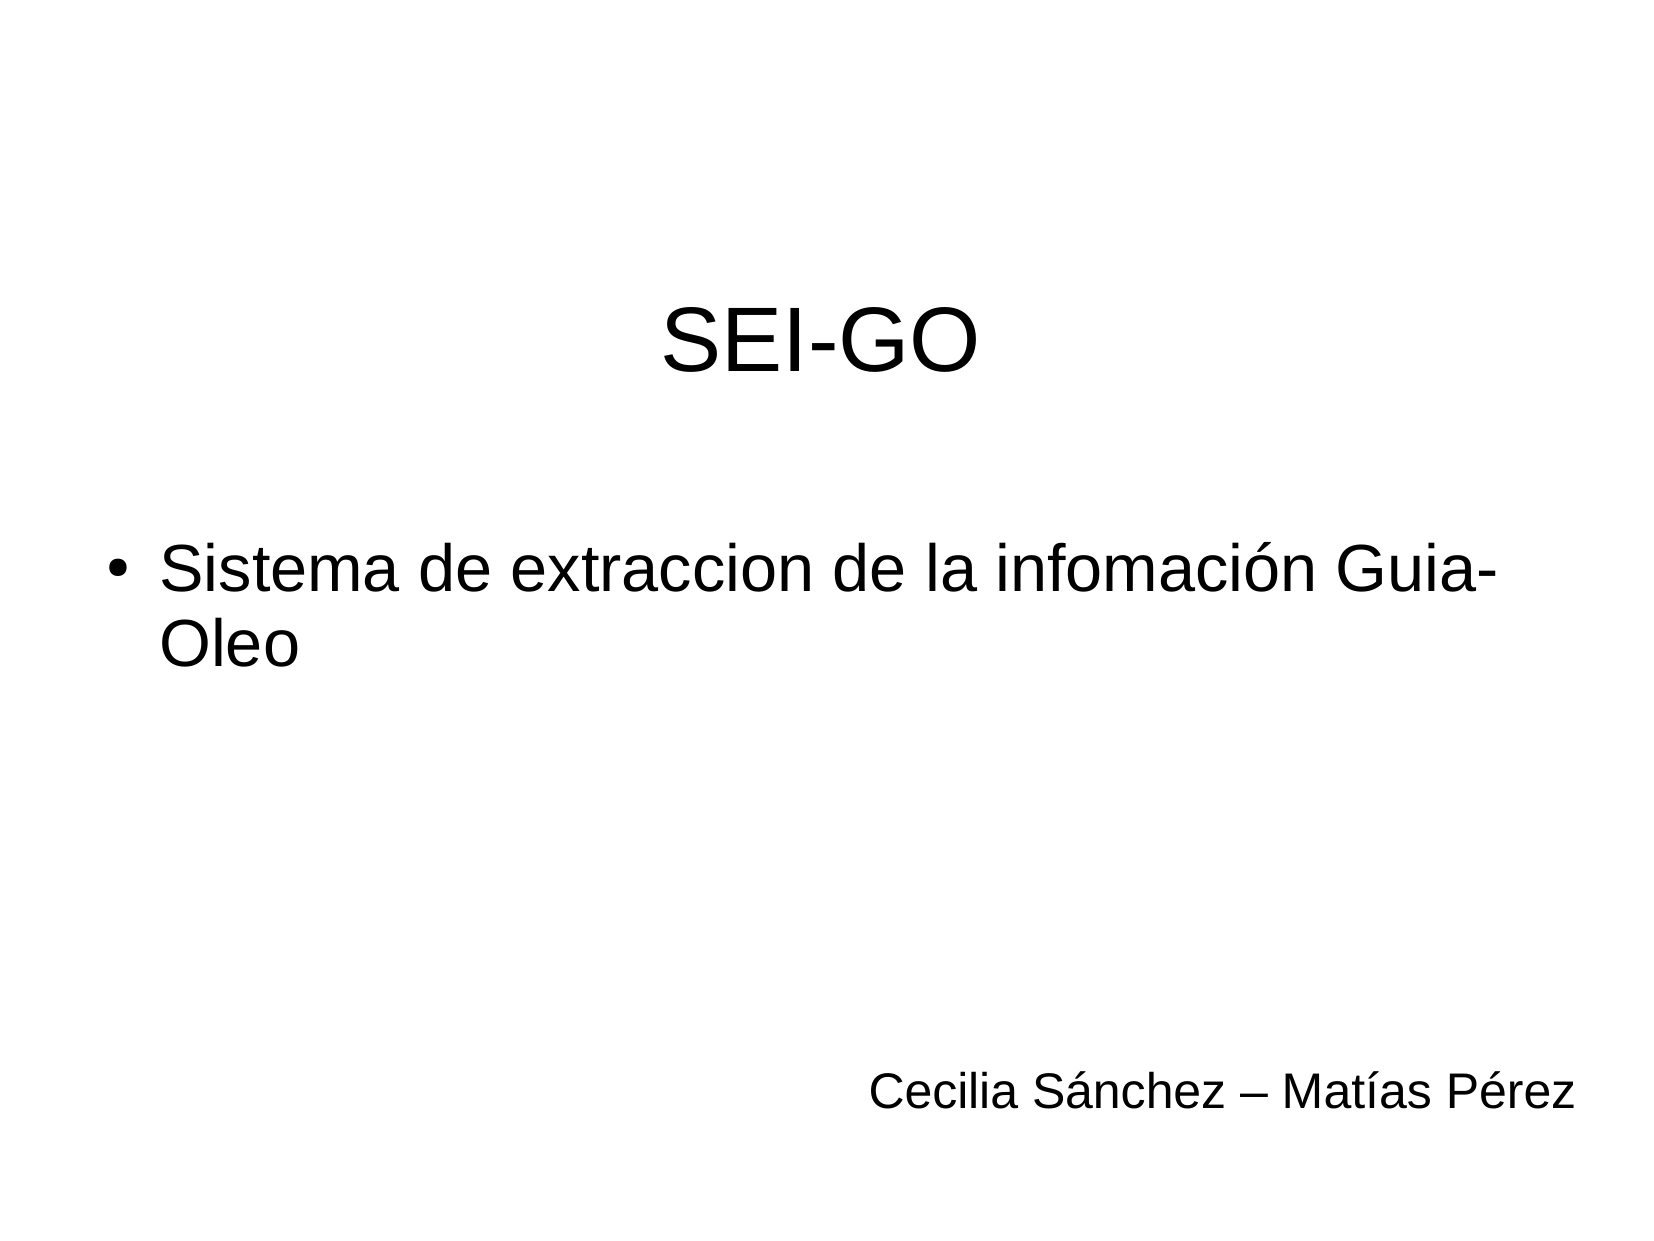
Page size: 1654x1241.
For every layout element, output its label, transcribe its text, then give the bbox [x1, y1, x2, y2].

list Sistema de extraccion de la infomación Guia-Oleo [88, 531, 1577, 714]
list Cecilia Sánchez – Matías Pérez [826, 1062, 1577, 1152]
title SEI-GO [76, 236, 1565, 444]
